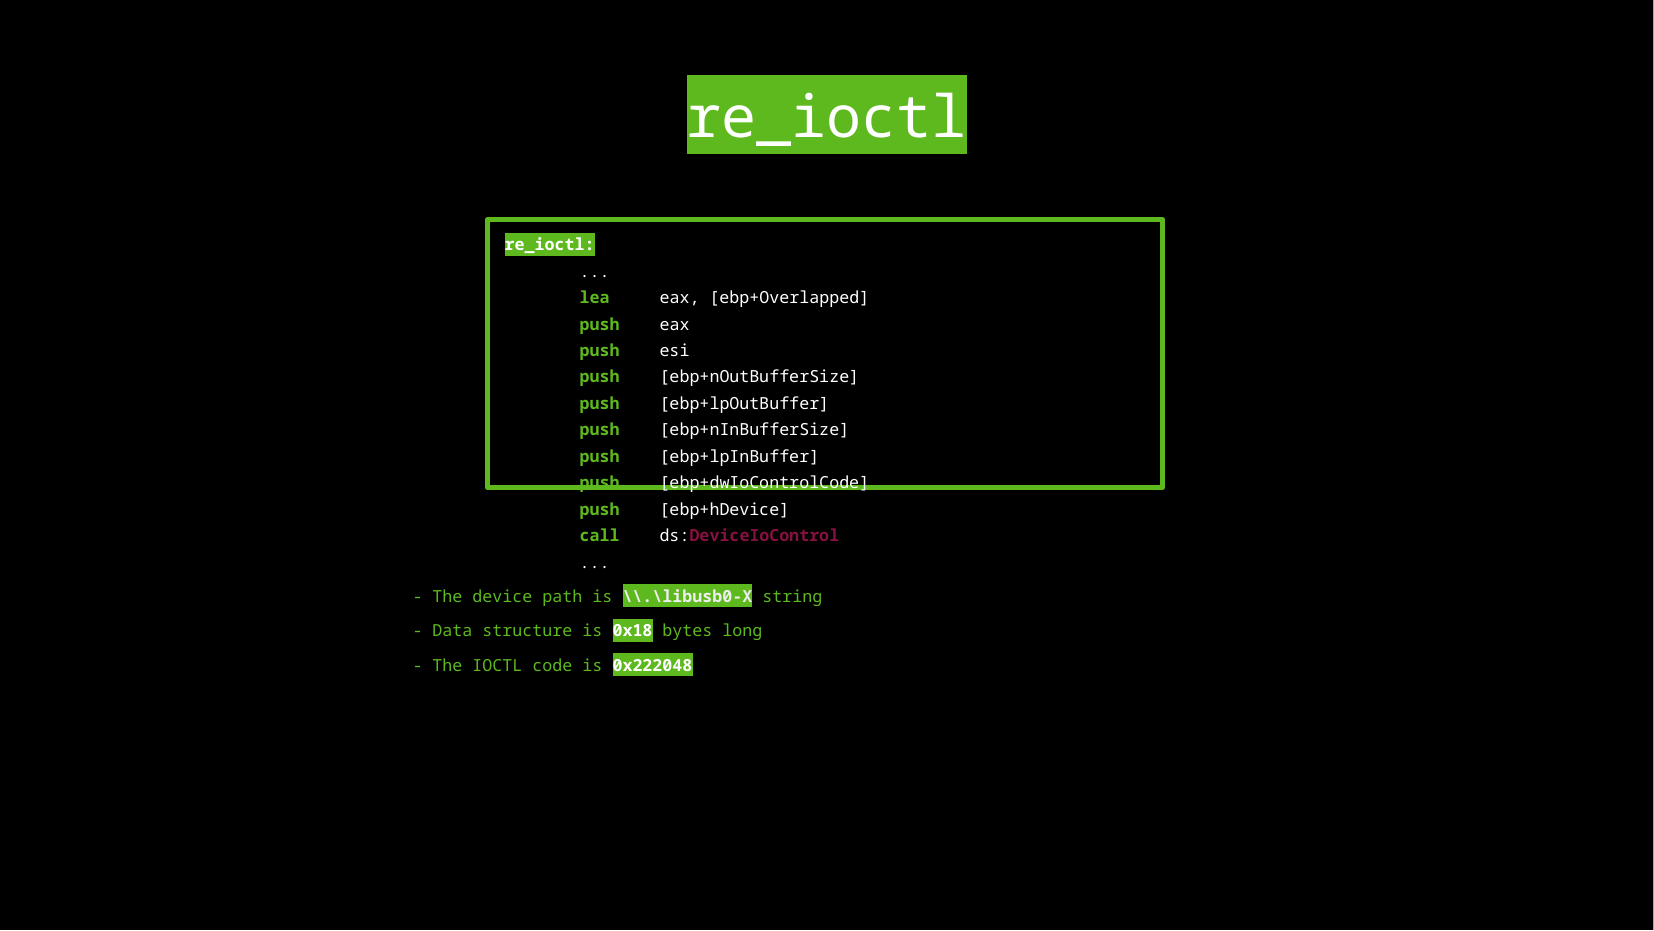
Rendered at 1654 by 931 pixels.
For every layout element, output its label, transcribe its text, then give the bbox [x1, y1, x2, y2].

title re_ioctl [82, 37, 1571, 193]
text_box - The device path is \\.\libusb0-X string - Data structure is 0x18 bytes long - The IOCTL code is 0x222048 [412, 549, 1238, 788]
text_box re_ioctl: ... lea eax, [ebp+Overlapped] push eax push esi push [ebp+nOutBufferSize] push [ebp+lpOutBuffer] push [ebp+nInBufferSize] push [ebp+lpInBuffer] push [ebp+dwIoControlCode] push [ebp+hDevice] call ds:DeviceIoControl ... [487, 219, 1163, 488]
